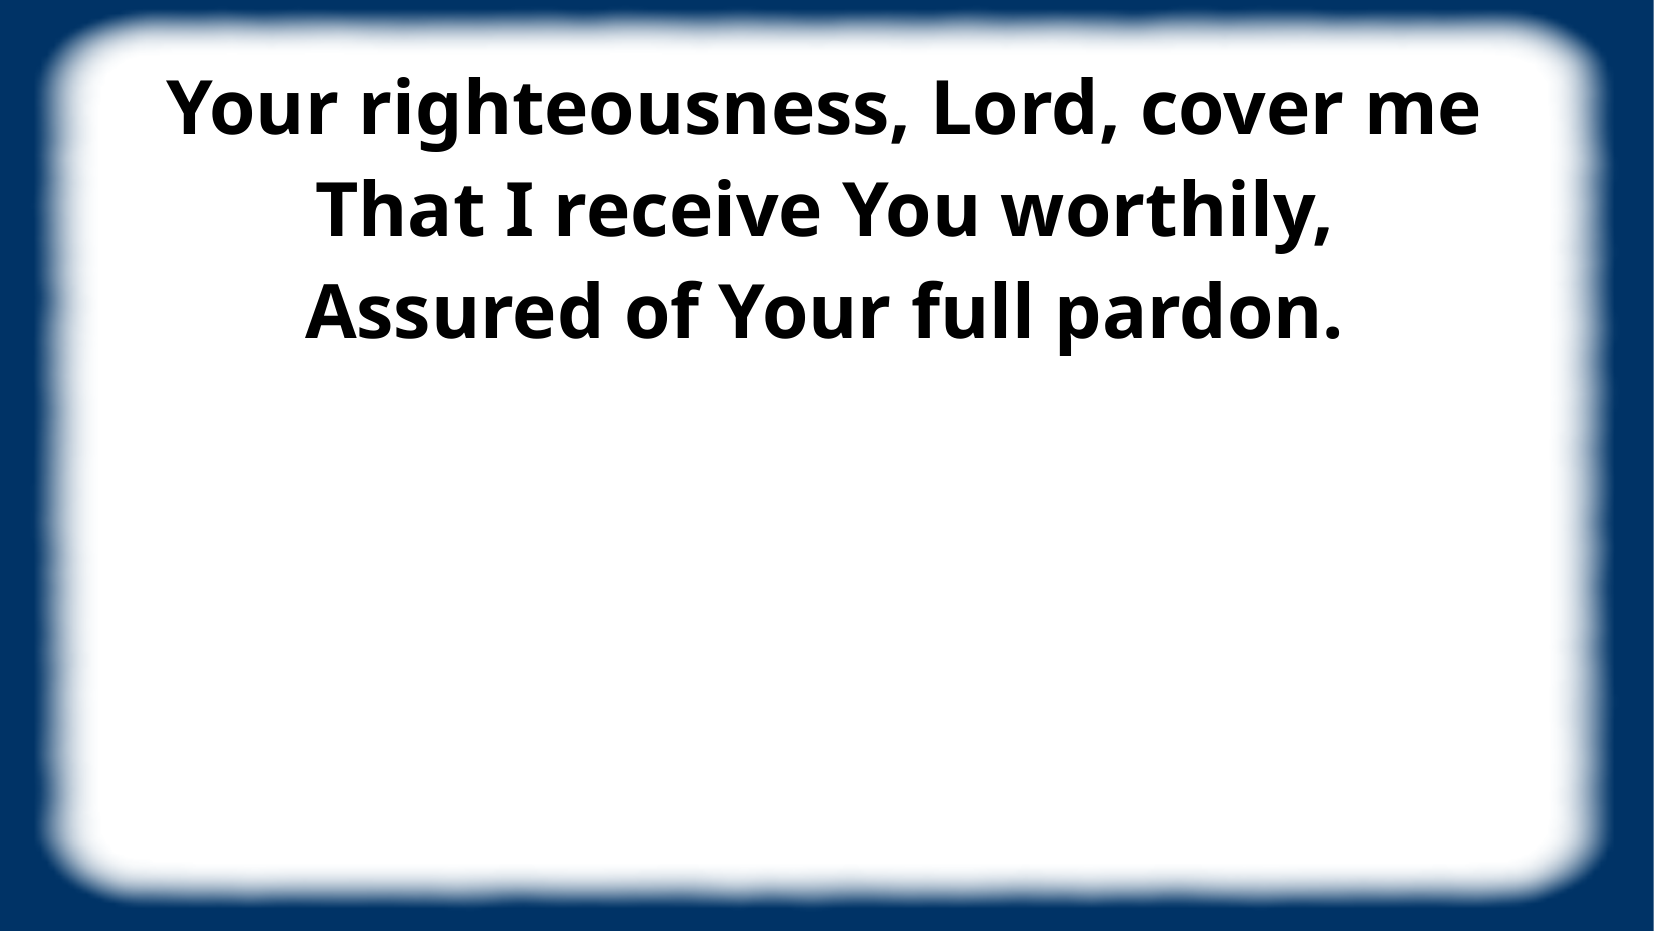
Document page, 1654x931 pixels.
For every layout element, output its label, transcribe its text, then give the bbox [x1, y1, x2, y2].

text_box Your righteousness, Lord, cover me That I receive You worthily, Assured of Your full pardon. [90, 46, 1561, 361]
picture [0, 0, 1654, 931]
